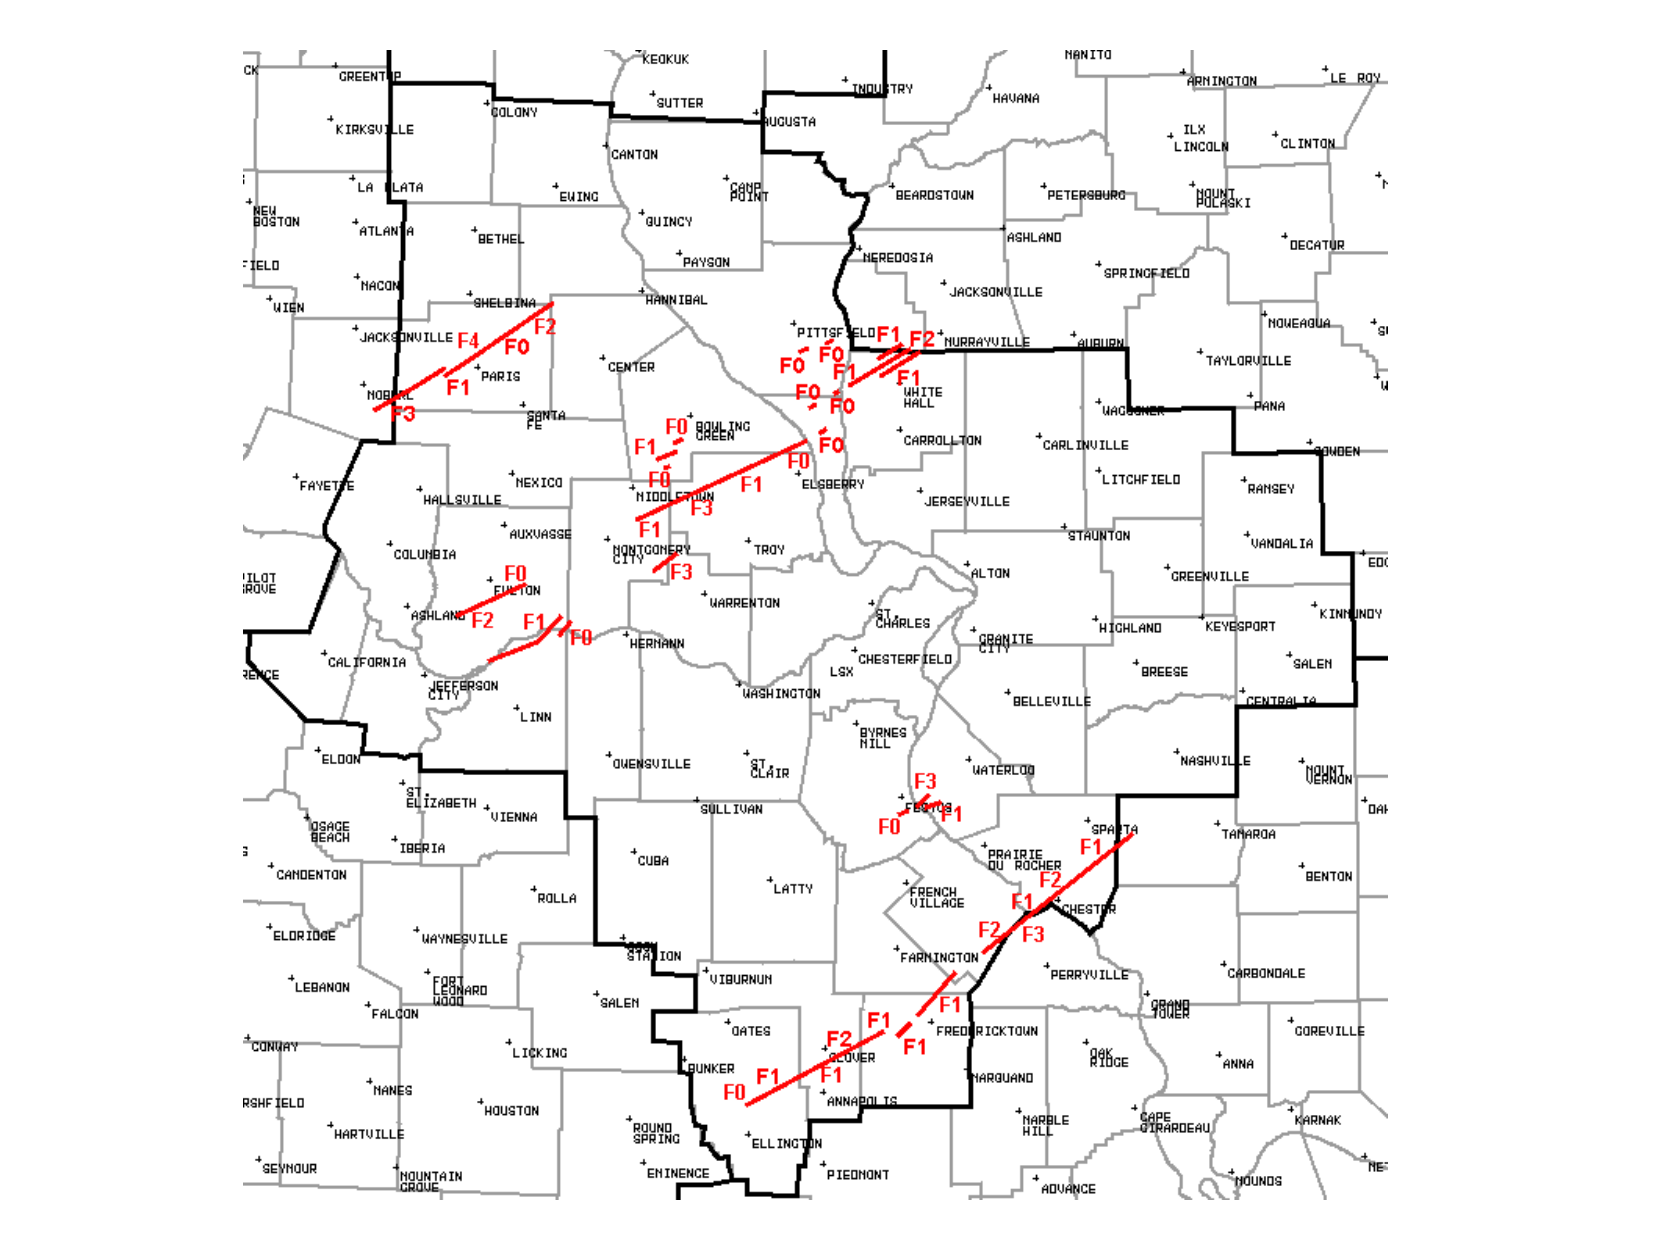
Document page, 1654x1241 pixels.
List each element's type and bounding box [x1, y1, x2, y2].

picture [243, 50, 1388, 1201]
